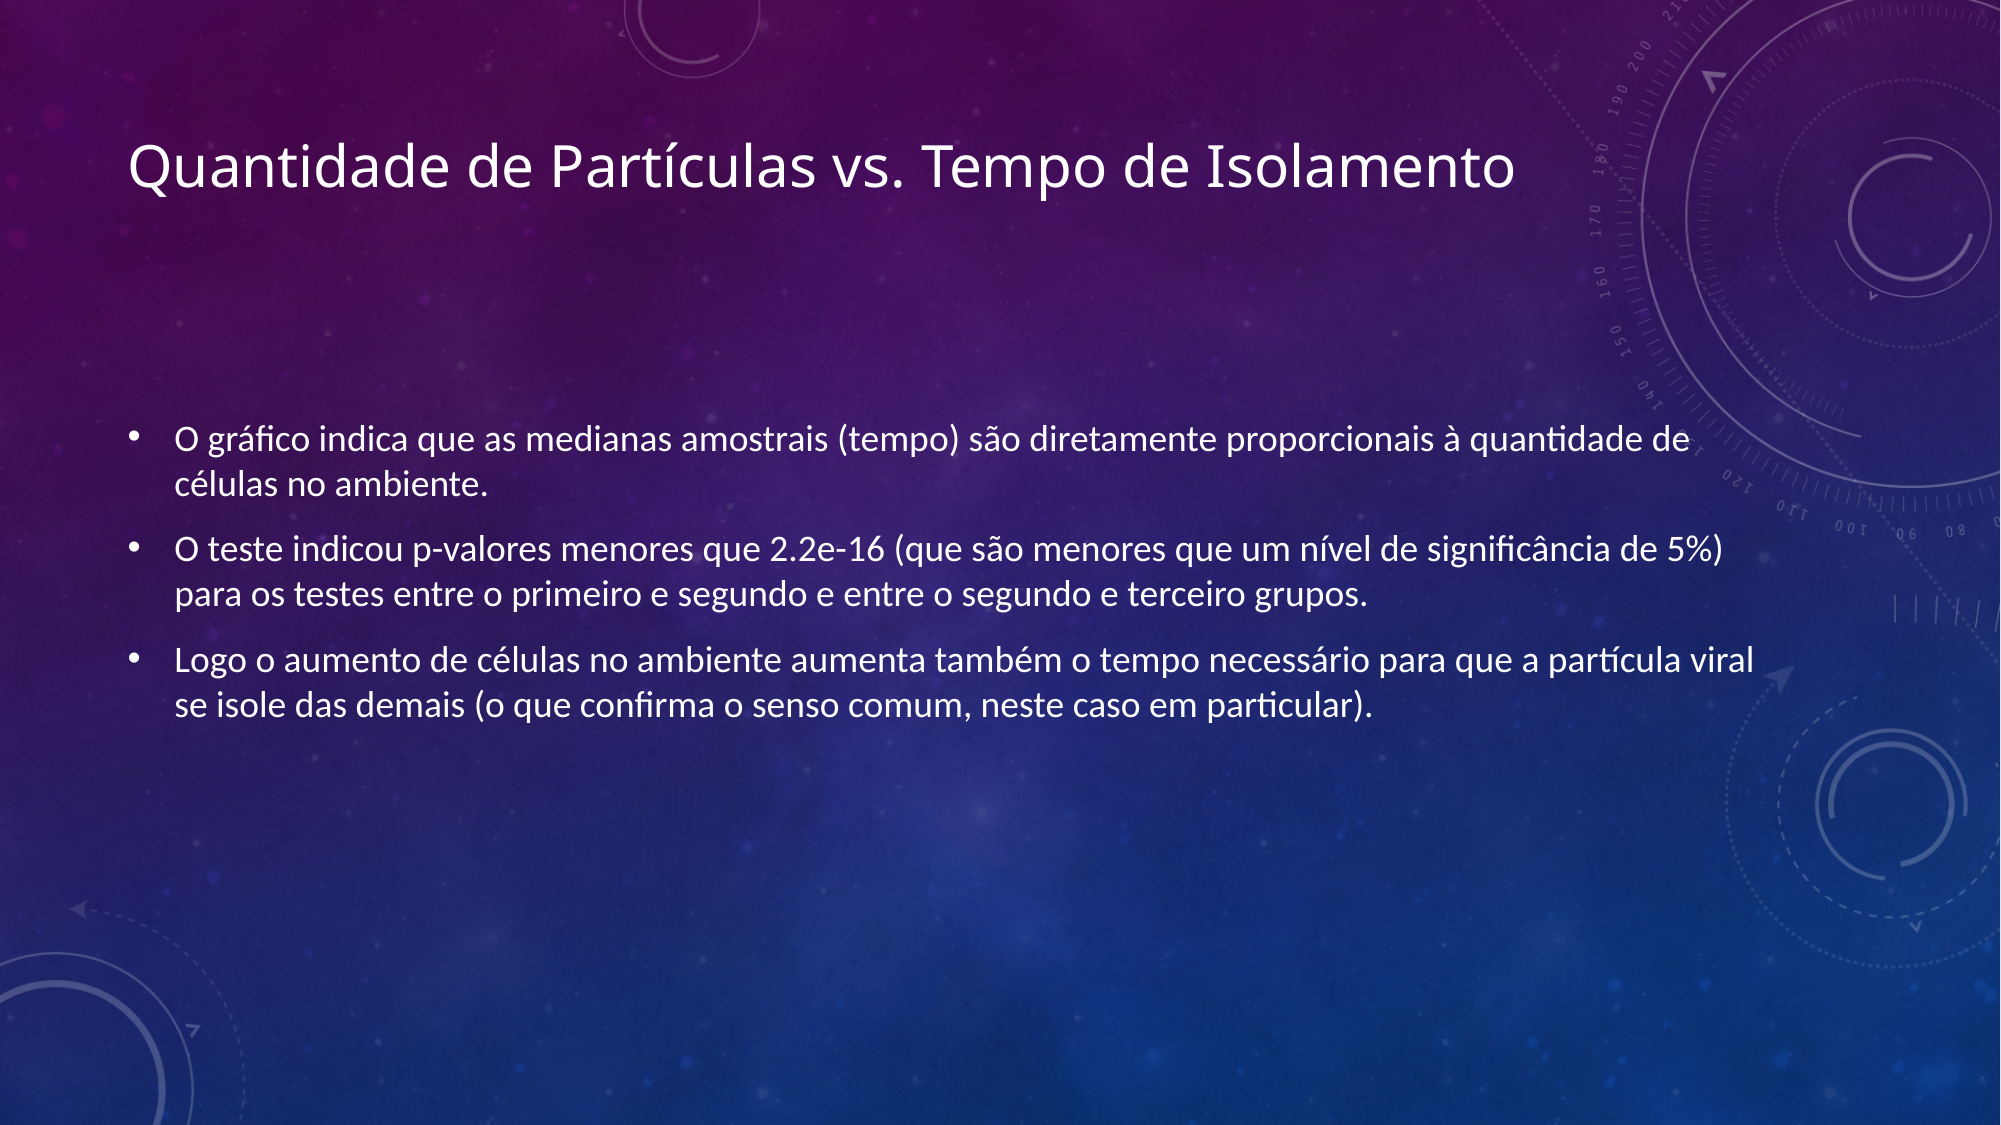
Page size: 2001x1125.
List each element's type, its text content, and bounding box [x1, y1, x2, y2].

list O gráfico indica que as medianas amostrais (tempo) são diretamente proporcionais à quantidade de células no ambiente. O teste indicou p-valores menores que 2.2e-16 (que são menores que um nível de significância de 5%) para os testes entre o primeiro e segundo e entre o segundo e terceiro grupos. Logo o aumento de células no ambiente aumenta também o tempo necessário para que a partícula viral se isole das demais (o que confirma o senso comum, neste caso em particular). [112, 284, 1775, 869]
title Quantidade de Partículas vs. Tempo de Isolamento [112, 45, 1775, 284]
picture [0, 0, 2001, 1125]
